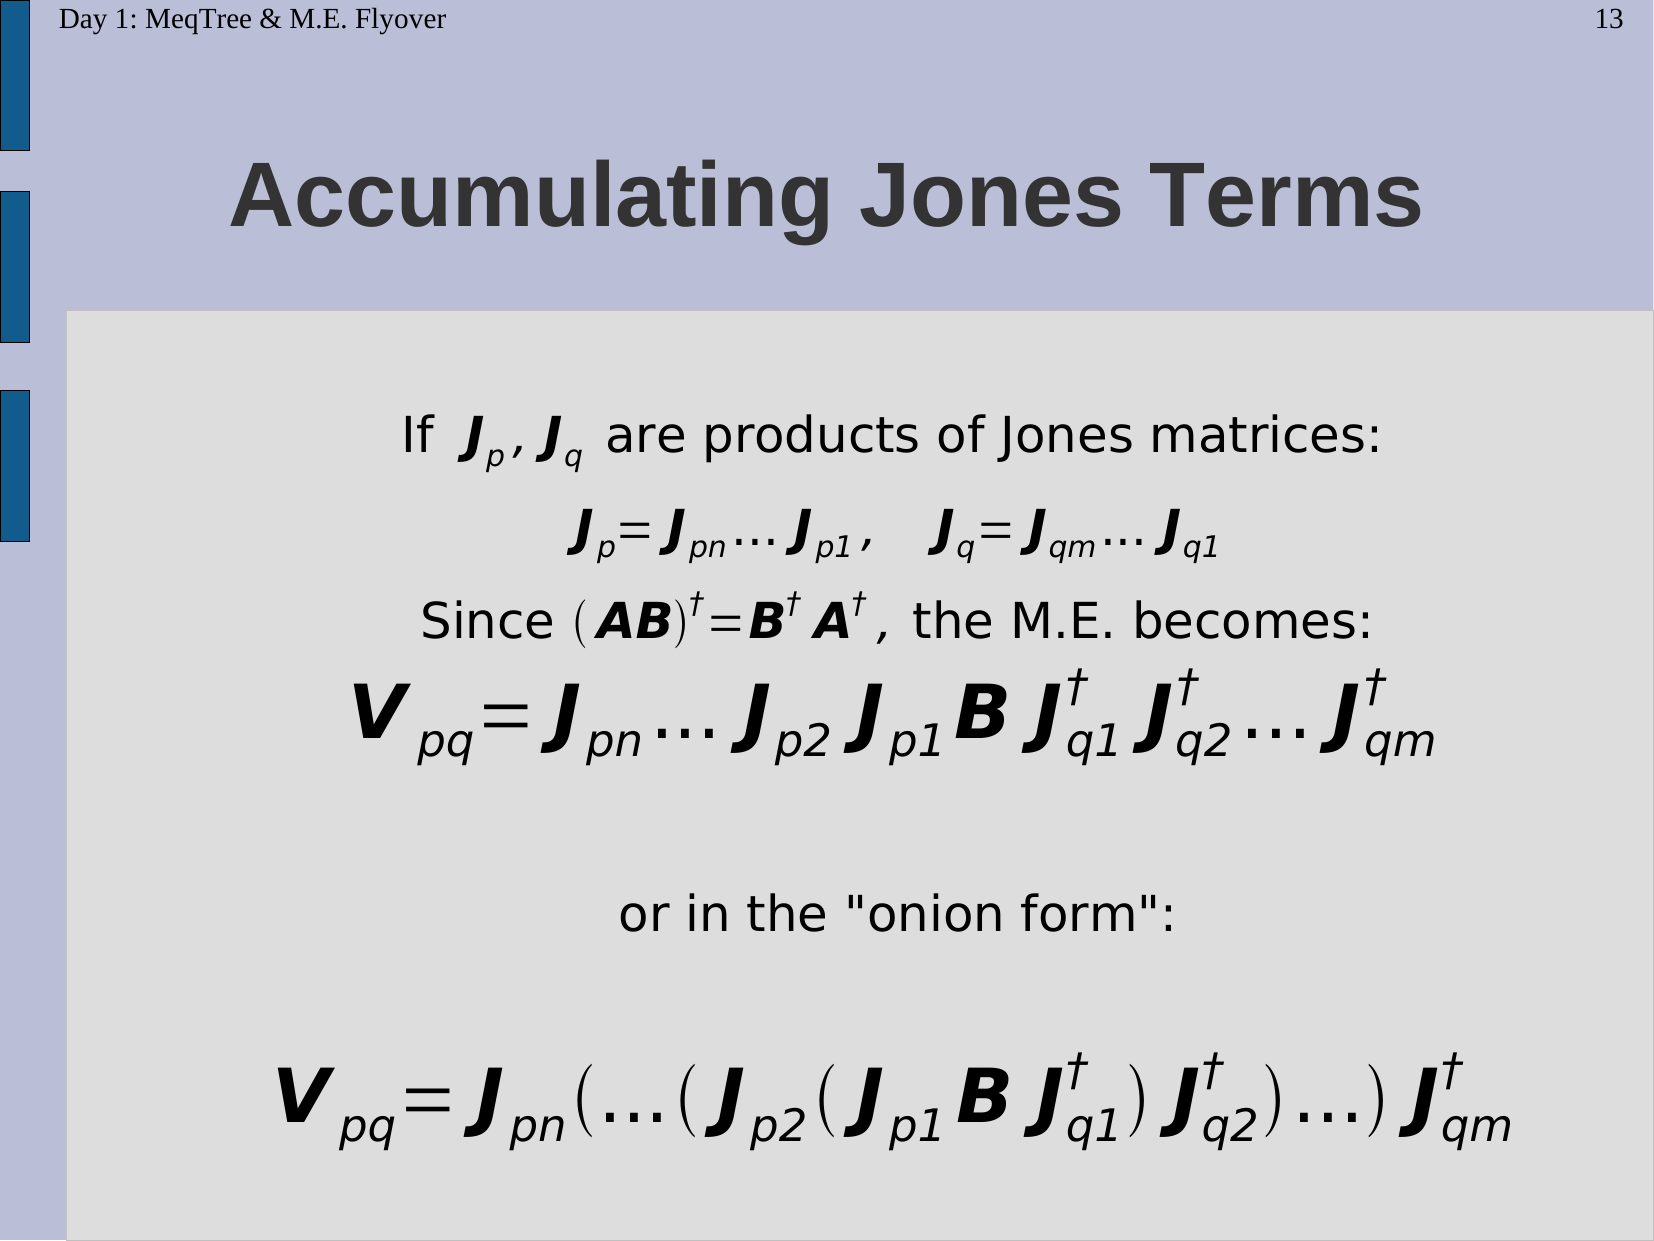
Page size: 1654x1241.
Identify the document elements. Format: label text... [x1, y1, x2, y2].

chart [265, 383, 1519, 1152]
title Accumulating Jones Terms [121, 91, 1534, 299]
